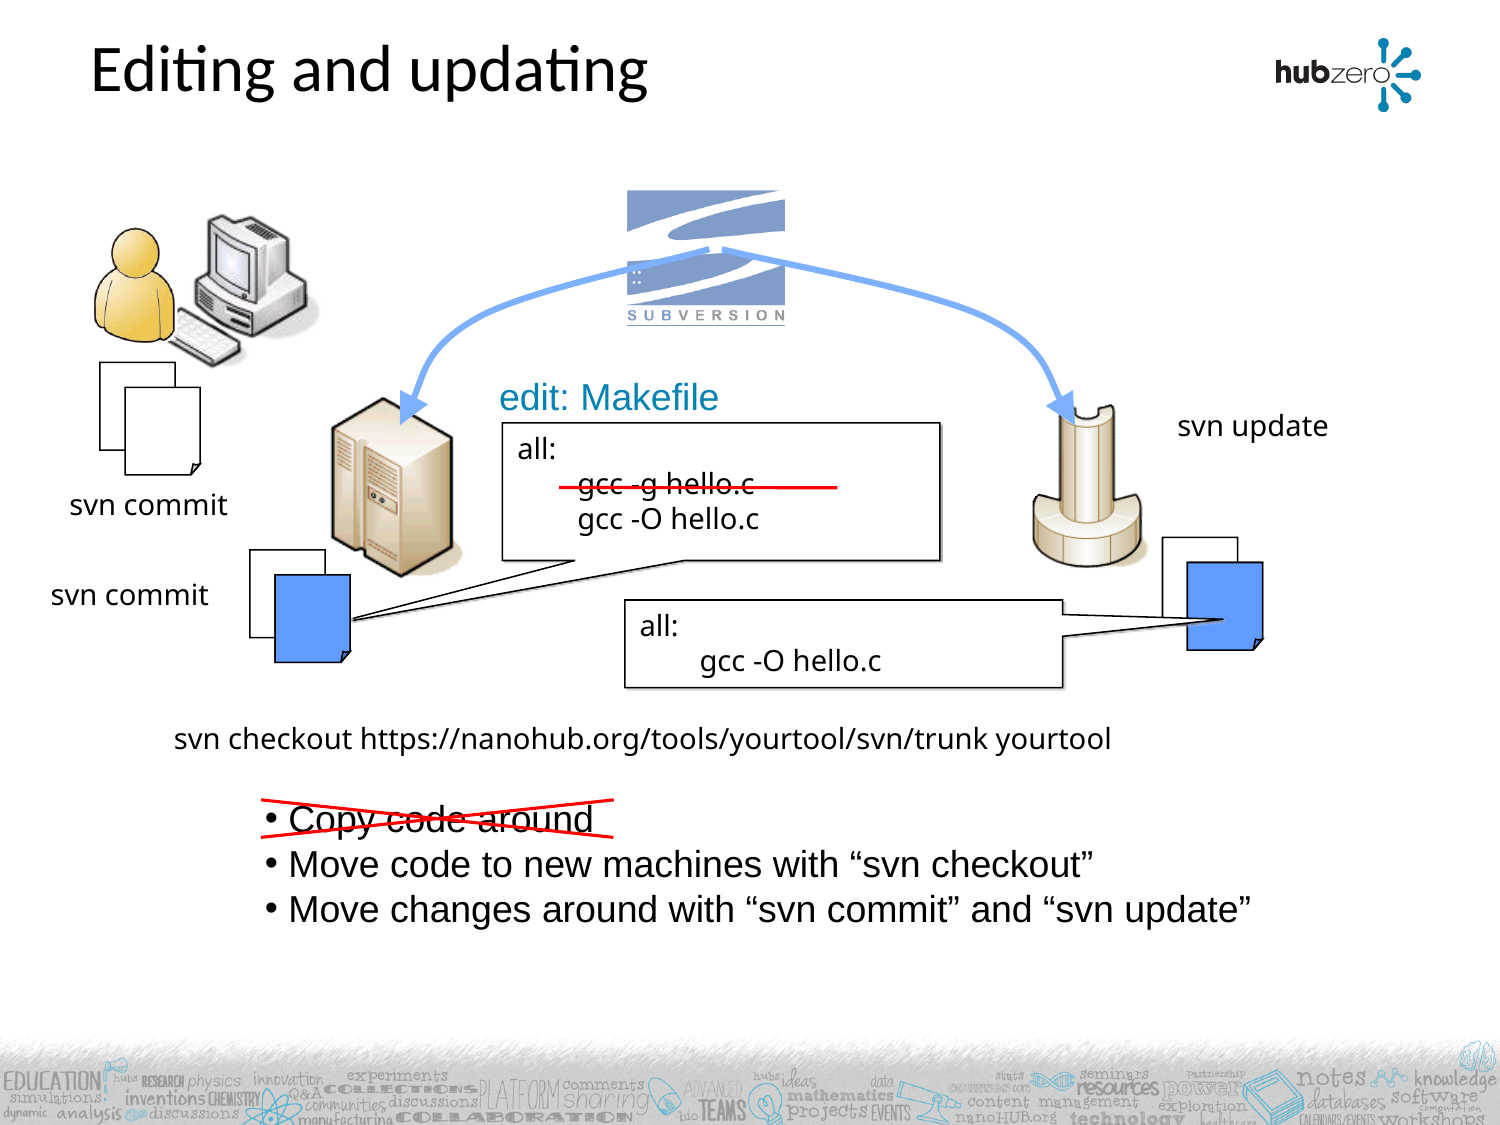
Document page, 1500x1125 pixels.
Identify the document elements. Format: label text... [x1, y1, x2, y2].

text_box svn update [1162, 399, 1344, 451]
text_box [1162, 537, 1263, 651]
text_box Copy code around Move code to new machines with “svn checkout” Move changes around with “svn commit” and “svn update” [249, 787, 1267, 938]
text_box edit: Makefile [484, 365, 735, 427]
text_box all: gcc -O hello.c [624, 600, 1224, 688]
picture [0, 1034, 1500, 1125]
text_box Editing and updating [75, 12, 1249, 118]
picture [1012, 387, 1165, 579]
text_box all: gcc -g hello.c gcc -O hello.c [351, 422, 940, 621]
picture [624, 187, 788, 328]
text_box [249, 549, 351, 663]
text_box svn checkout https://nanohub.org/tools/yourtool/svn/trunk yourtool [159, 712, 1128, 763]
picture [324, 387, 480, 588]
text_box [99, 362, 201, 475]
picture [87, 199, 330, 380]
text_box svn commit [35, 568, 225, 620]
text_box svn commit [54, 478, 243, 529]
picture [1272, 35, 1424, 115]
